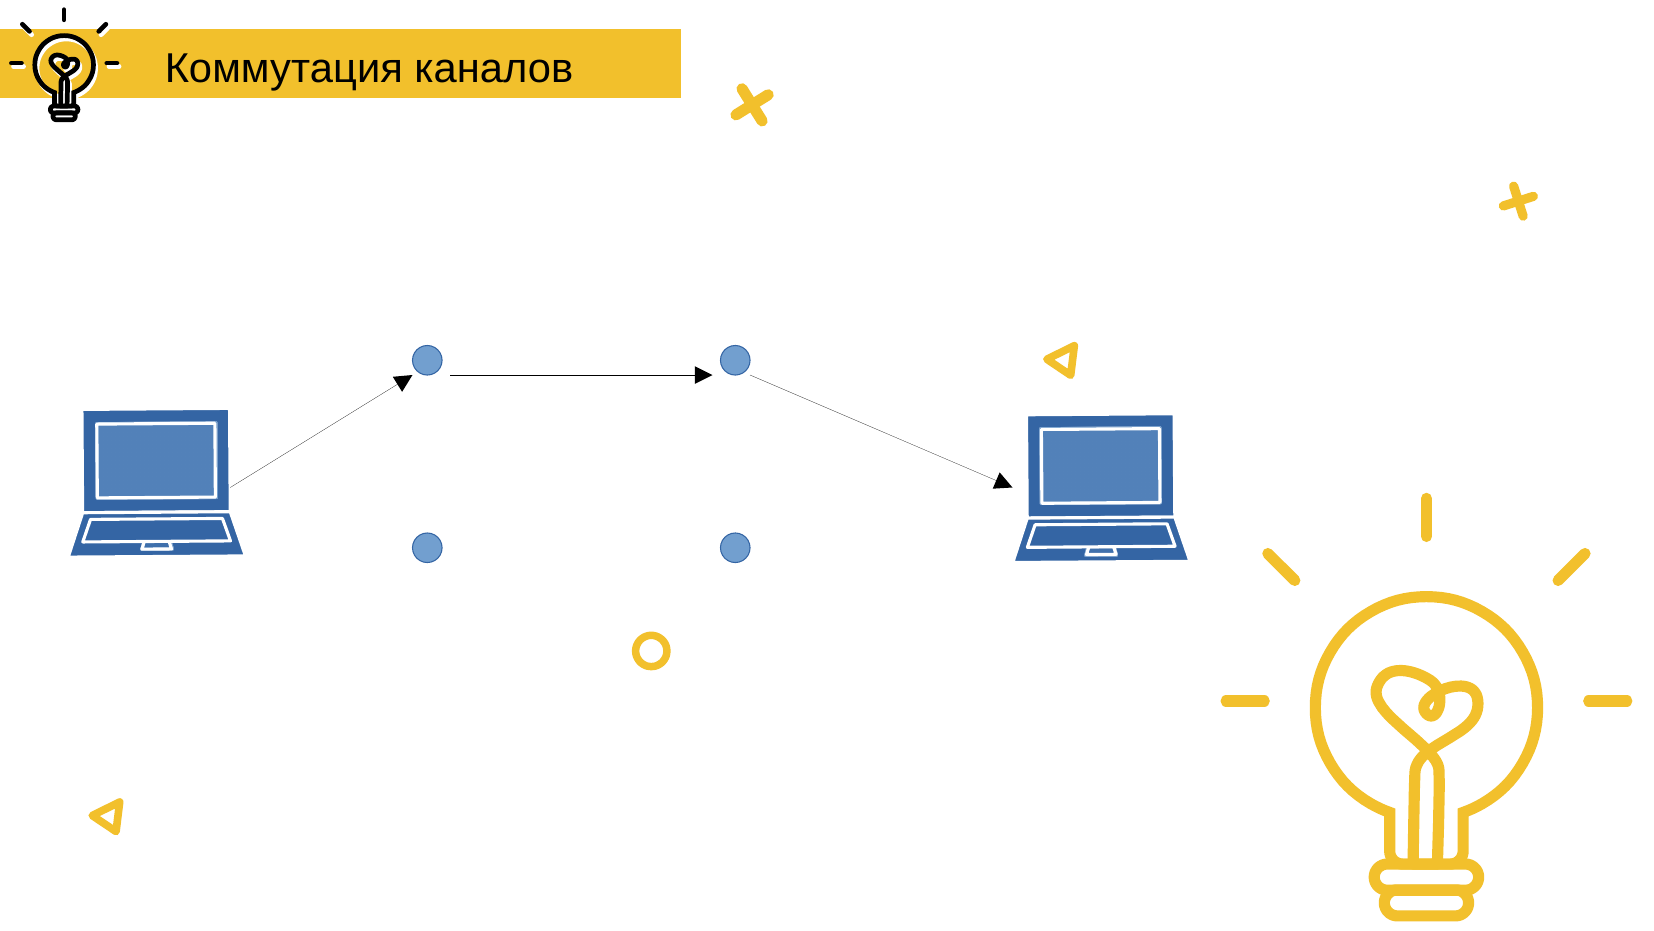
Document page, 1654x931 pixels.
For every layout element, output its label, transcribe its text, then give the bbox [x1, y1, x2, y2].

text_box [720, 532, 751, 563]
text_box [1012, 413, 1191, 563]
text_box Коммутация каналов [150, 37, 676, 99]
text_box [68, 408, 246, 558]
text_box [720, 345, 751, 376]
text_box [412, 345, 443, 376]
text_box [412, 532, 443, 563]
